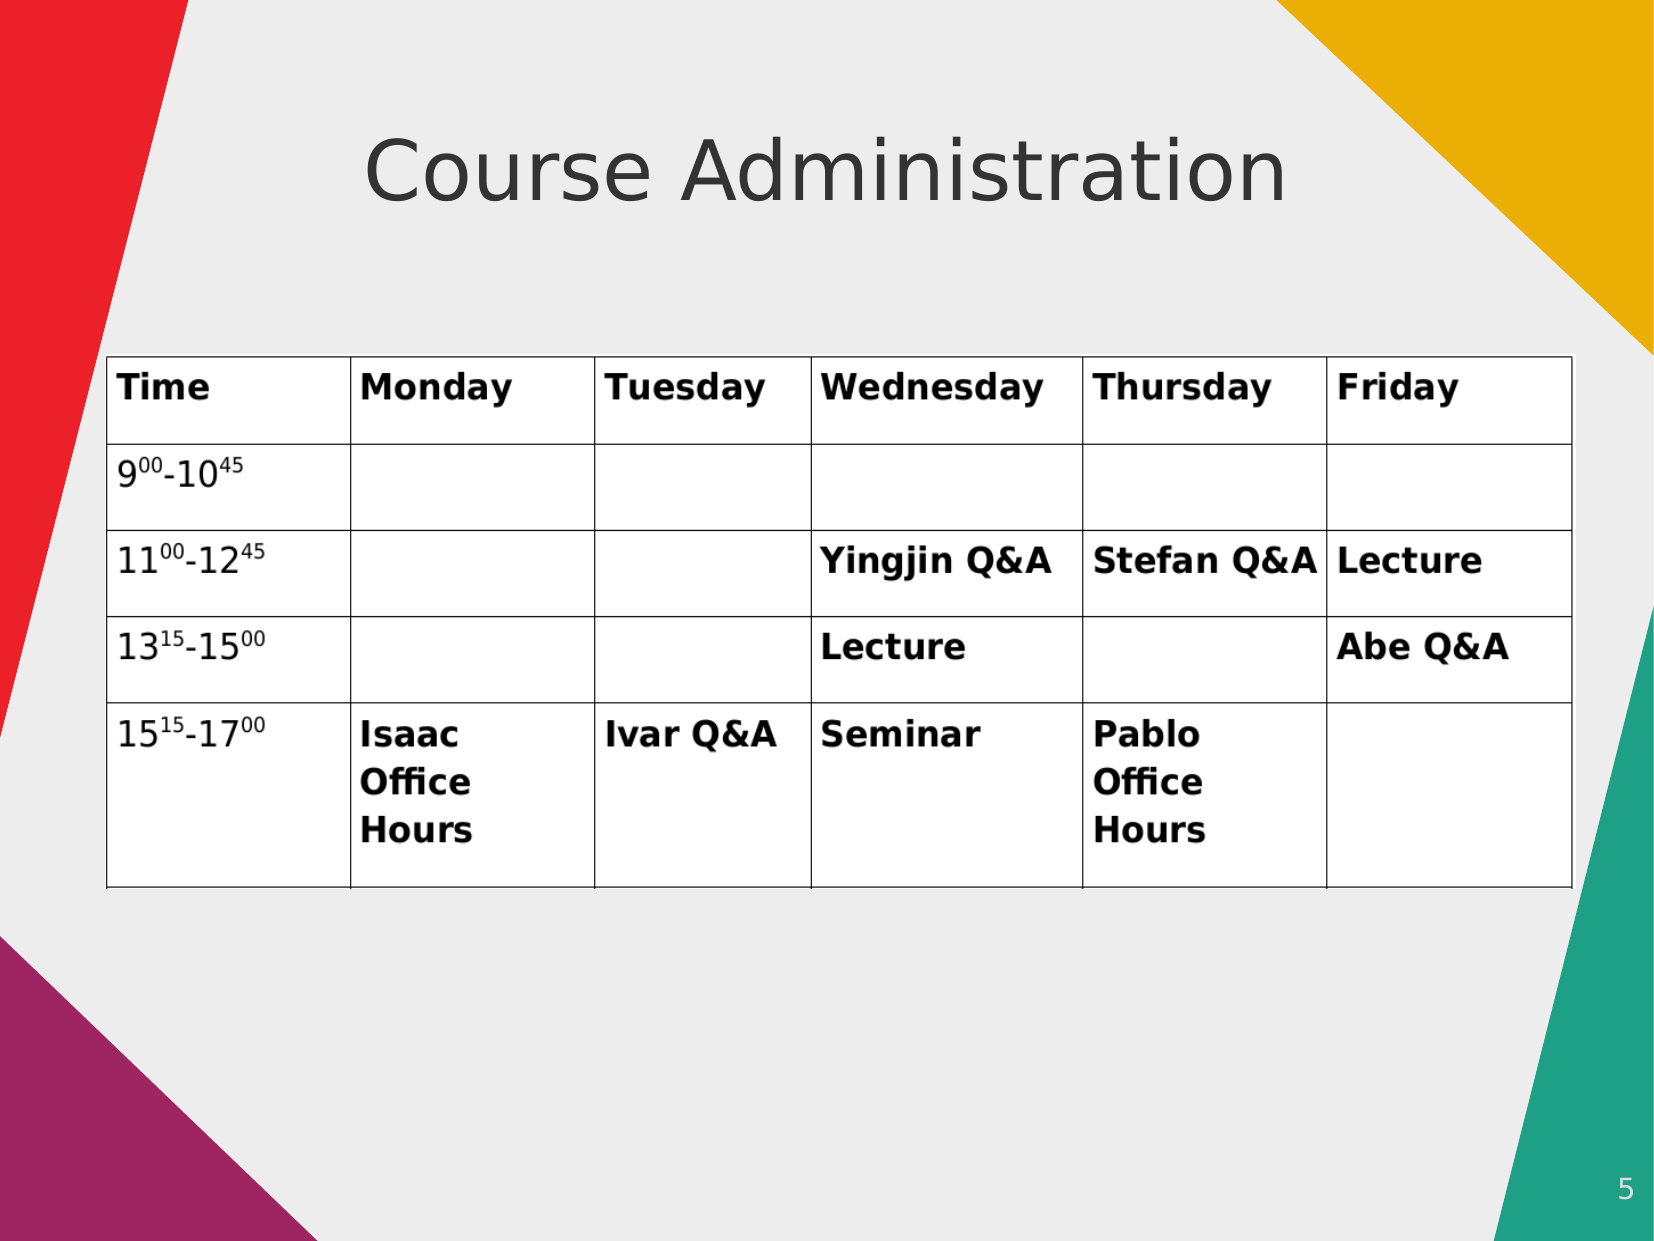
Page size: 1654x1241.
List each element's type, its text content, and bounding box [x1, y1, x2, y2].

picture [105, 354, 1576, 890]
title Course Administration [114, 73, 1539, 271]
